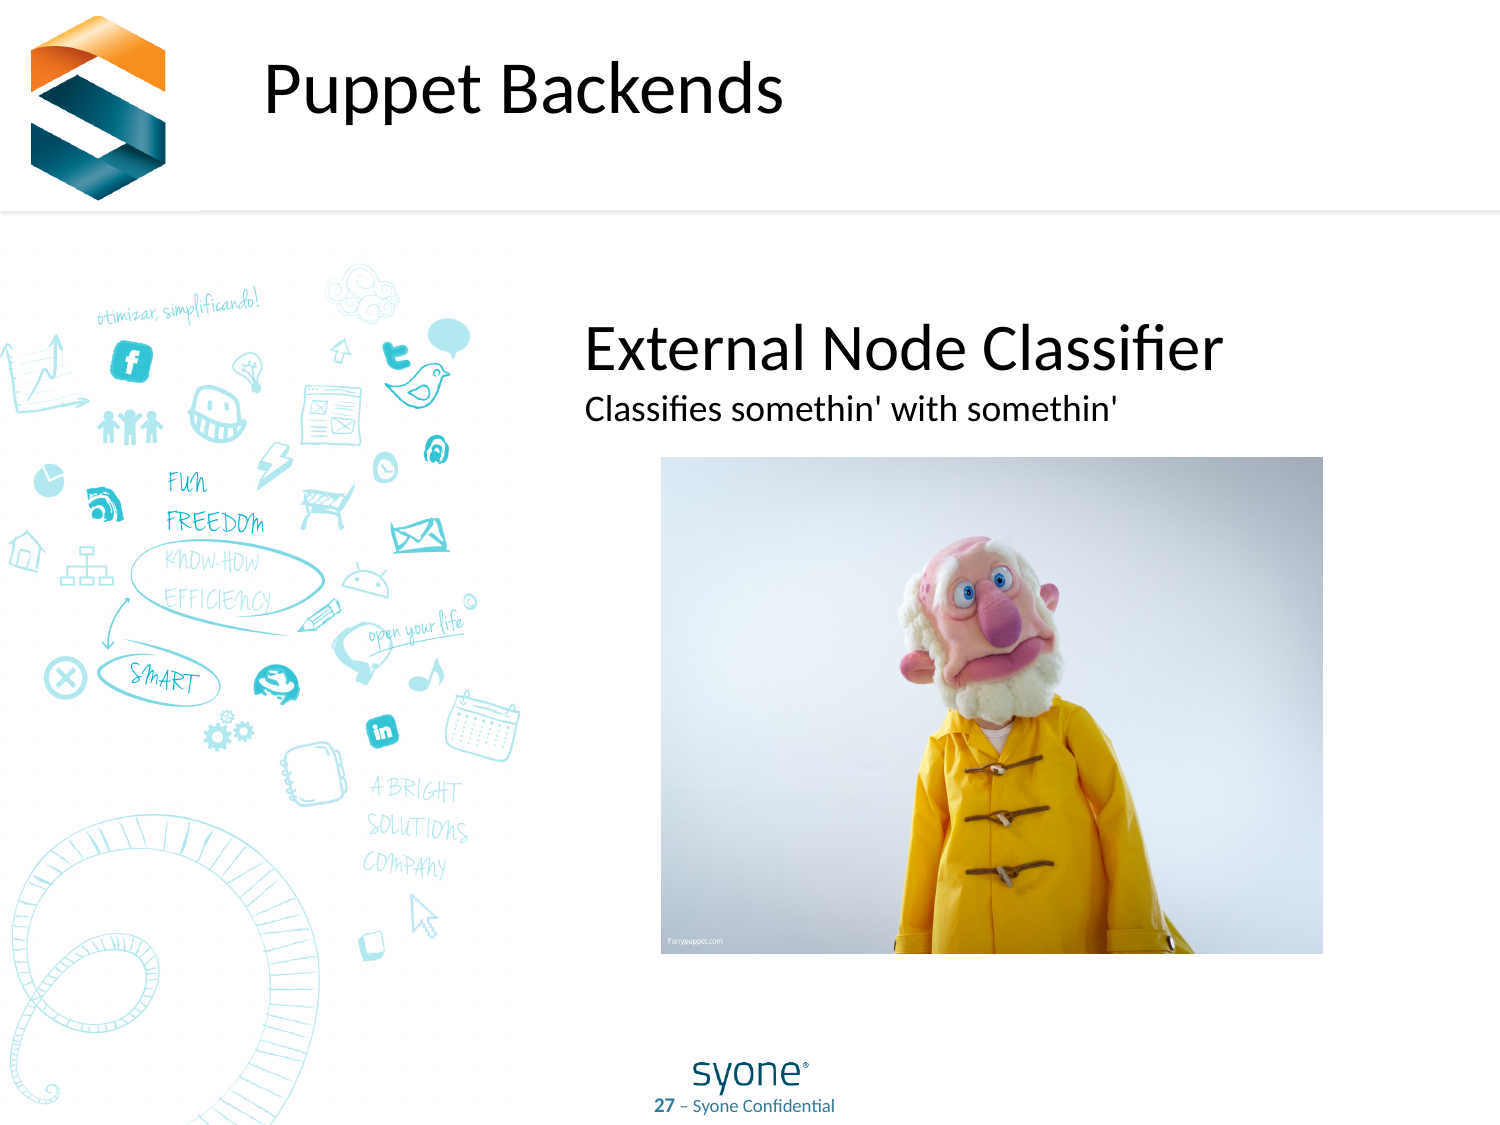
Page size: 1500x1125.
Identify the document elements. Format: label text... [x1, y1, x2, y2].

picture [0, 0, 1500, 219]
picture [661, 457, 1323, 954]
title External Node Classifier Classifies somethin' with somethin' [569, 307, 1440, 425]
picture [0, 245, 530, 1125]
title Puppet Backends [248, 37, 1355, 129]
picture [687, 1056, 813, 1098]
